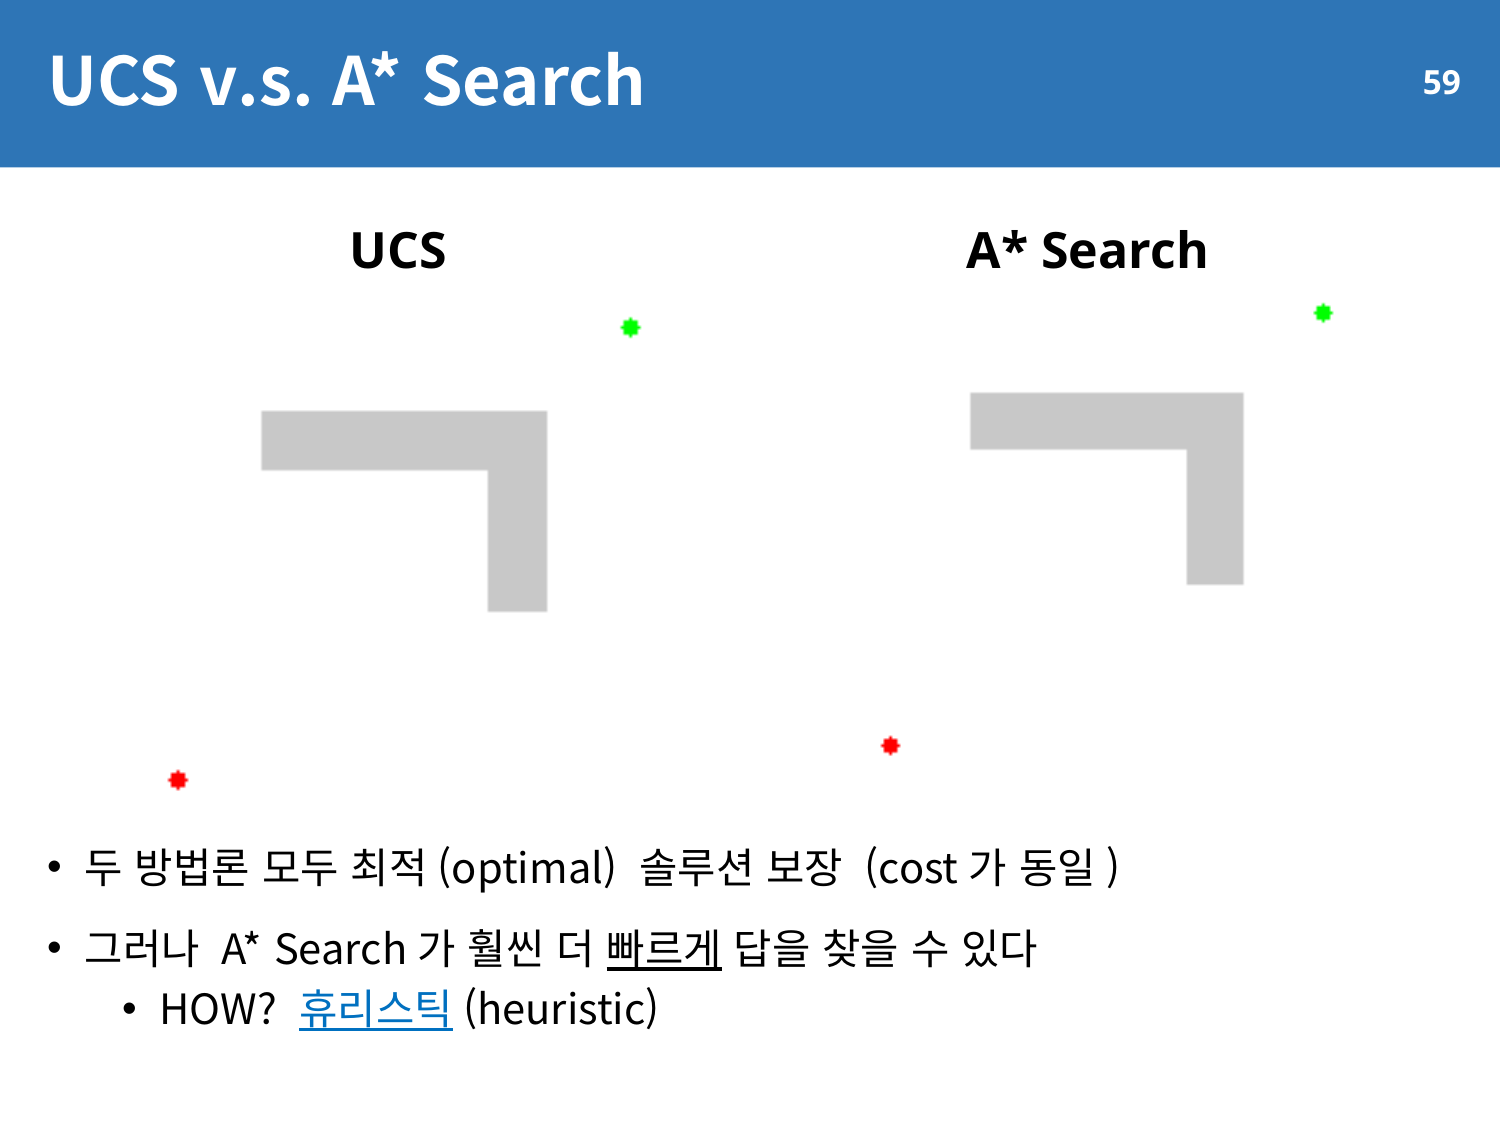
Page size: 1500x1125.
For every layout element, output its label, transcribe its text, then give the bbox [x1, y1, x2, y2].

picture [836, 234, 1404, 802]
text_box A* Search [952, 211, 1225, 287]
text_box UCS [334, 211, 462, 287]
title UCS v.s. A* Search [32, 20, 1476, 148]
list 두 방법론 모두 최적(optimal) 솔루션 보장 (cost가 동일) 그러나 A* Search가 훨씬 더 빠르게 답을 찾을 수 있다 HOW? 휴리스틱(heuristic) [32, 824, 1476, 1079]
picture [121, 245, 715, 839]
slide_number <number> [1273, 53, 1476, 114]
